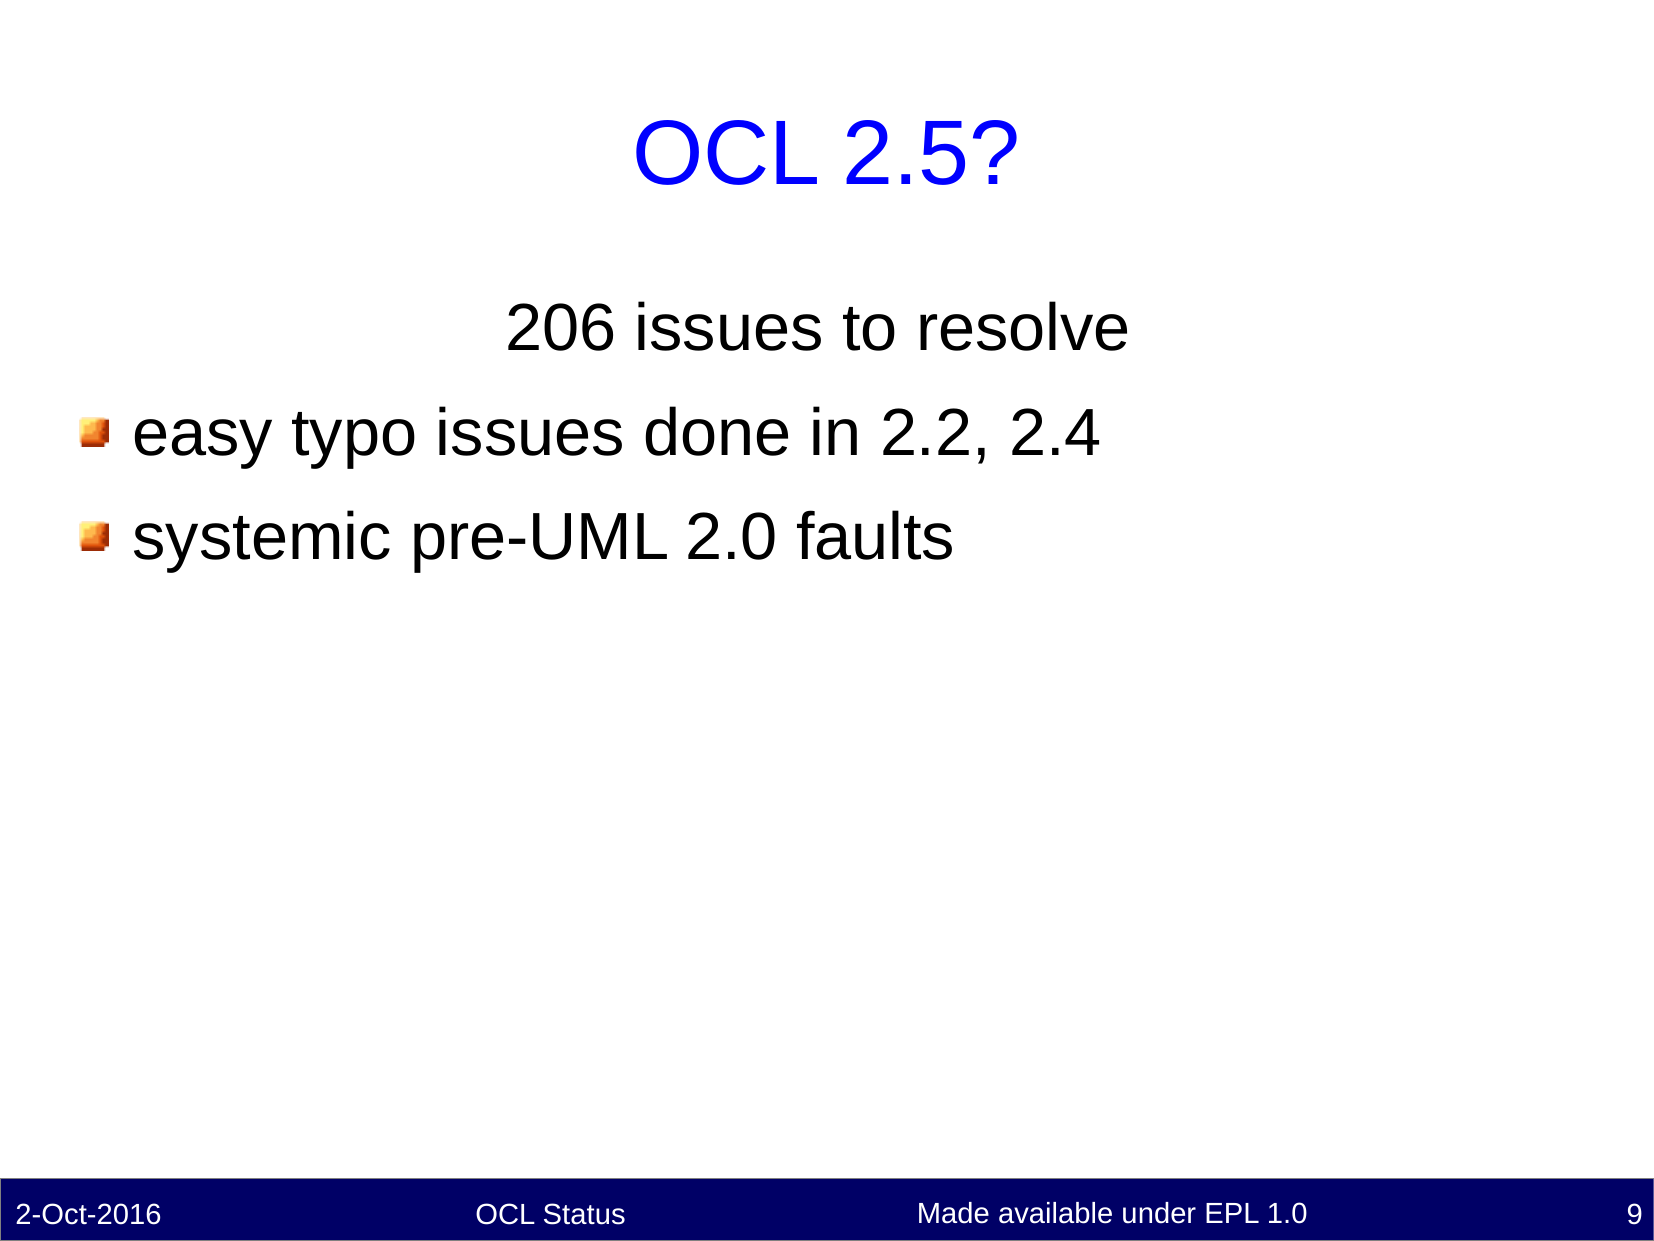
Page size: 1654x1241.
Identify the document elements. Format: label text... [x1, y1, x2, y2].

title OCL 2.5? [82, 49, 1571, 257]
list 206 issues to resolve easy typo issues done in 2.2, 2.4 systemic pre-UML 2.0 faults [61, 290, 1632, 1109]
